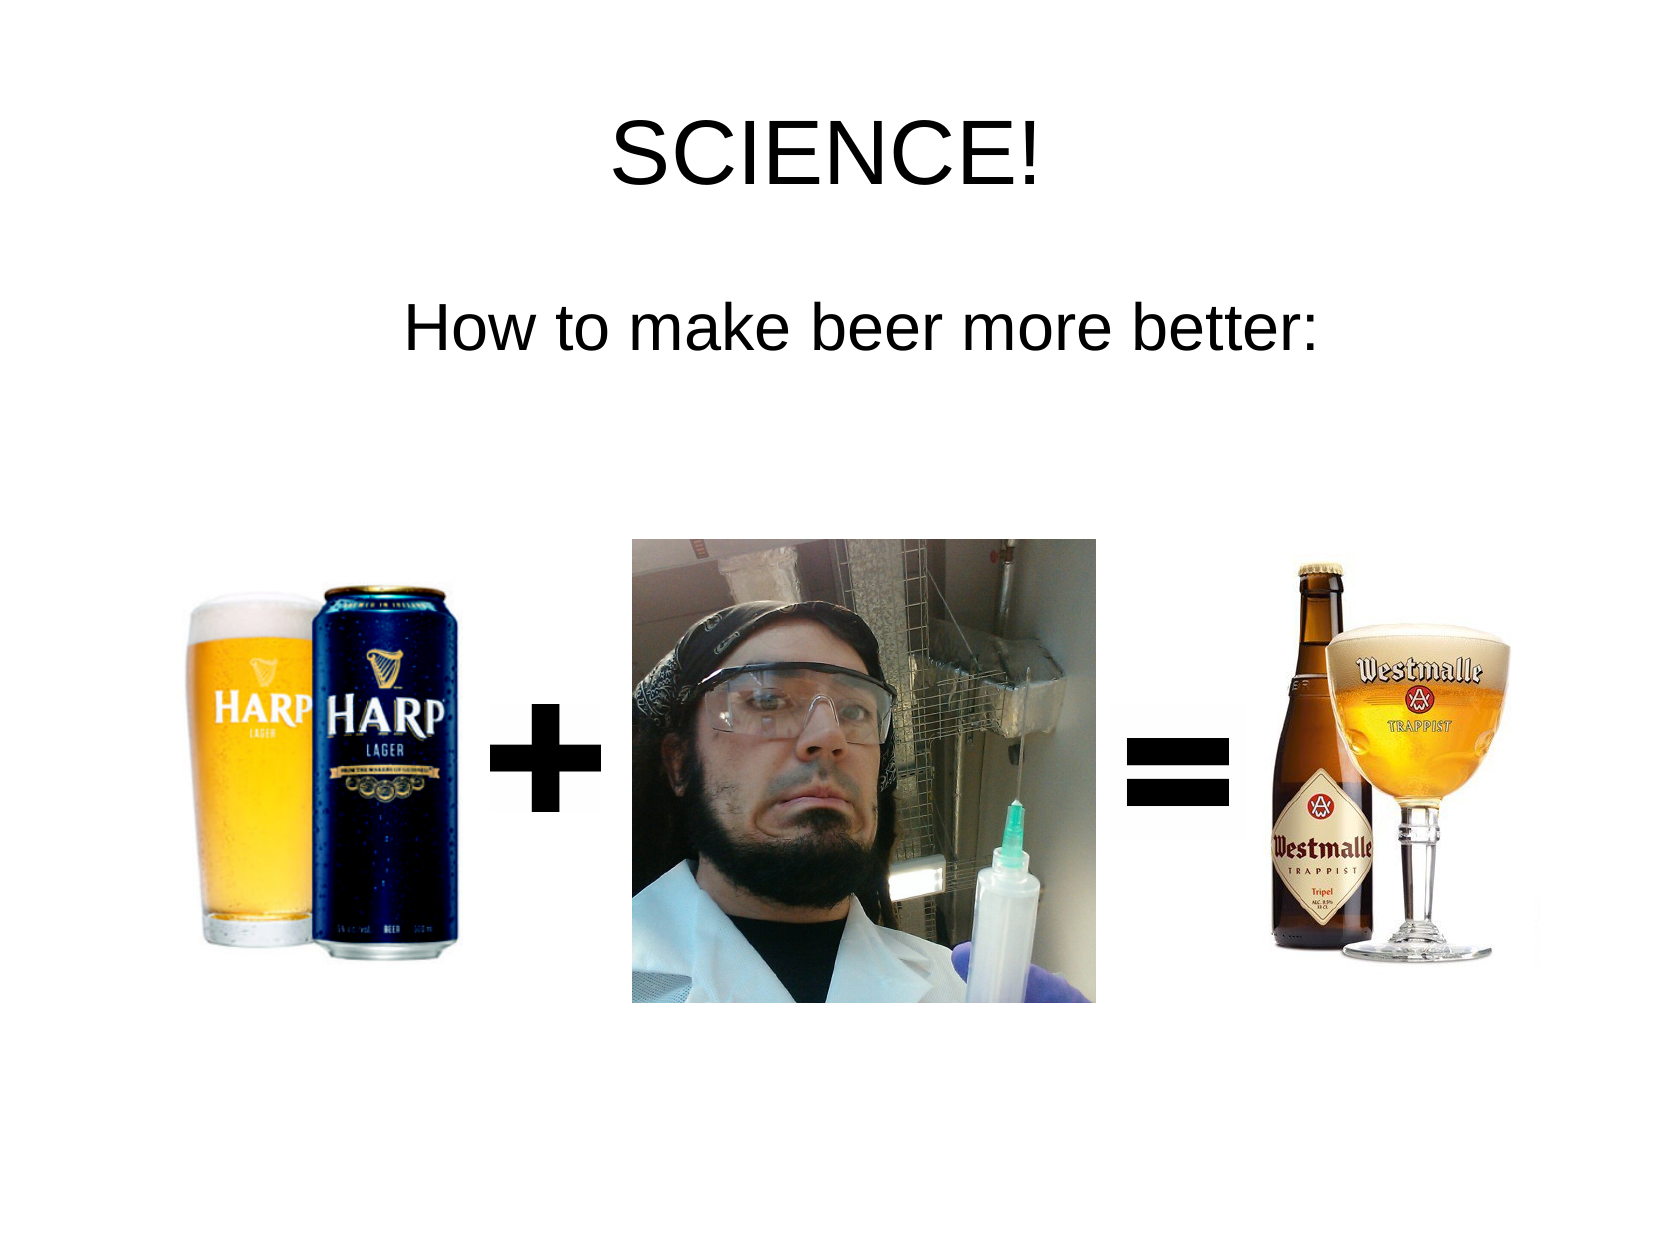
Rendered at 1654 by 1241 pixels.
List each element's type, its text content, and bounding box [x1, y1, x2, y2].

picture [117, 554, 601, 991]
picture [632, 539, 1096, 1003]
list How to make beer more better: [82, 290, 1571, 1010]
picture [1110, 554, 1549, 979]
title SCIENCE! [82, 49, 1571, 257]
